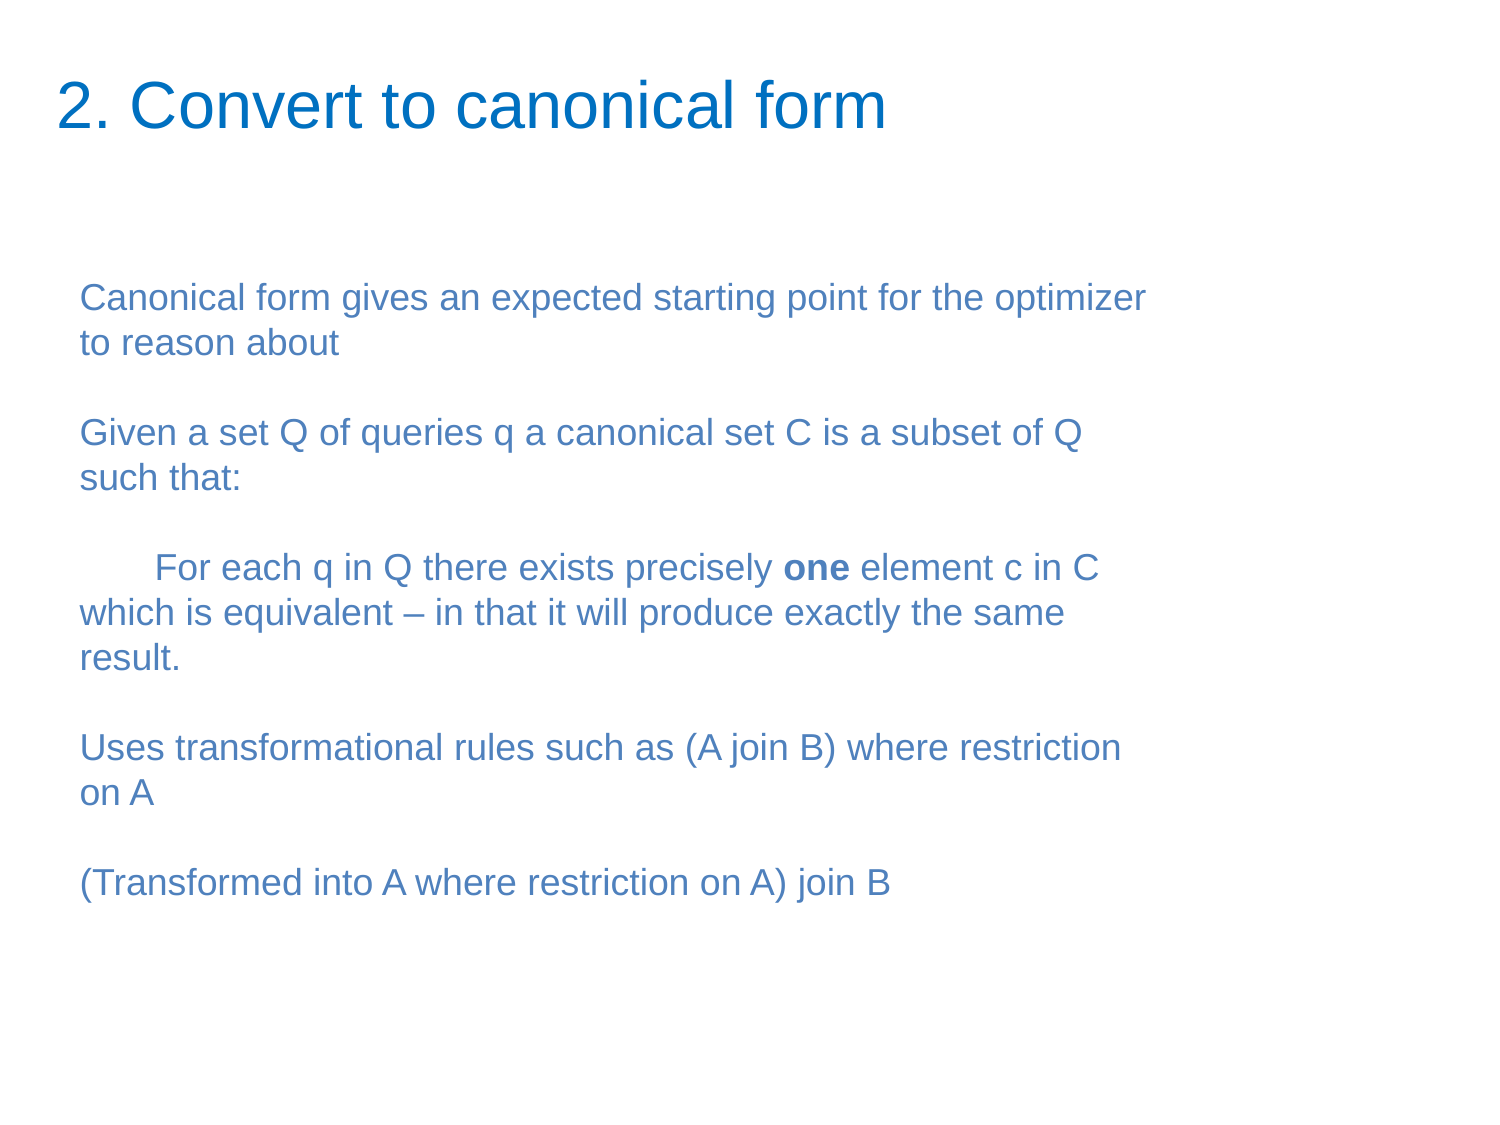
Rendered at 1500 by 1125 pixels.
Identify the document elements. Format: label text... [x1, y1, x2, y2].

text_box 2. Convert to canonical form [41, 54, 1164, 150]
text_box Canonical form gives an expected starting point for the optimizer to reason about Given a set Q of queries q a canonical set C is a subset of Q such that: For each q in Q there exists precisely one element c in C which is equivalent – in that it will produce exactly the same result. Uses transformational rules such as (A join B) where restriction on A (Transformed into A where restriction on A) join B [64, 265, 1187, 911]
